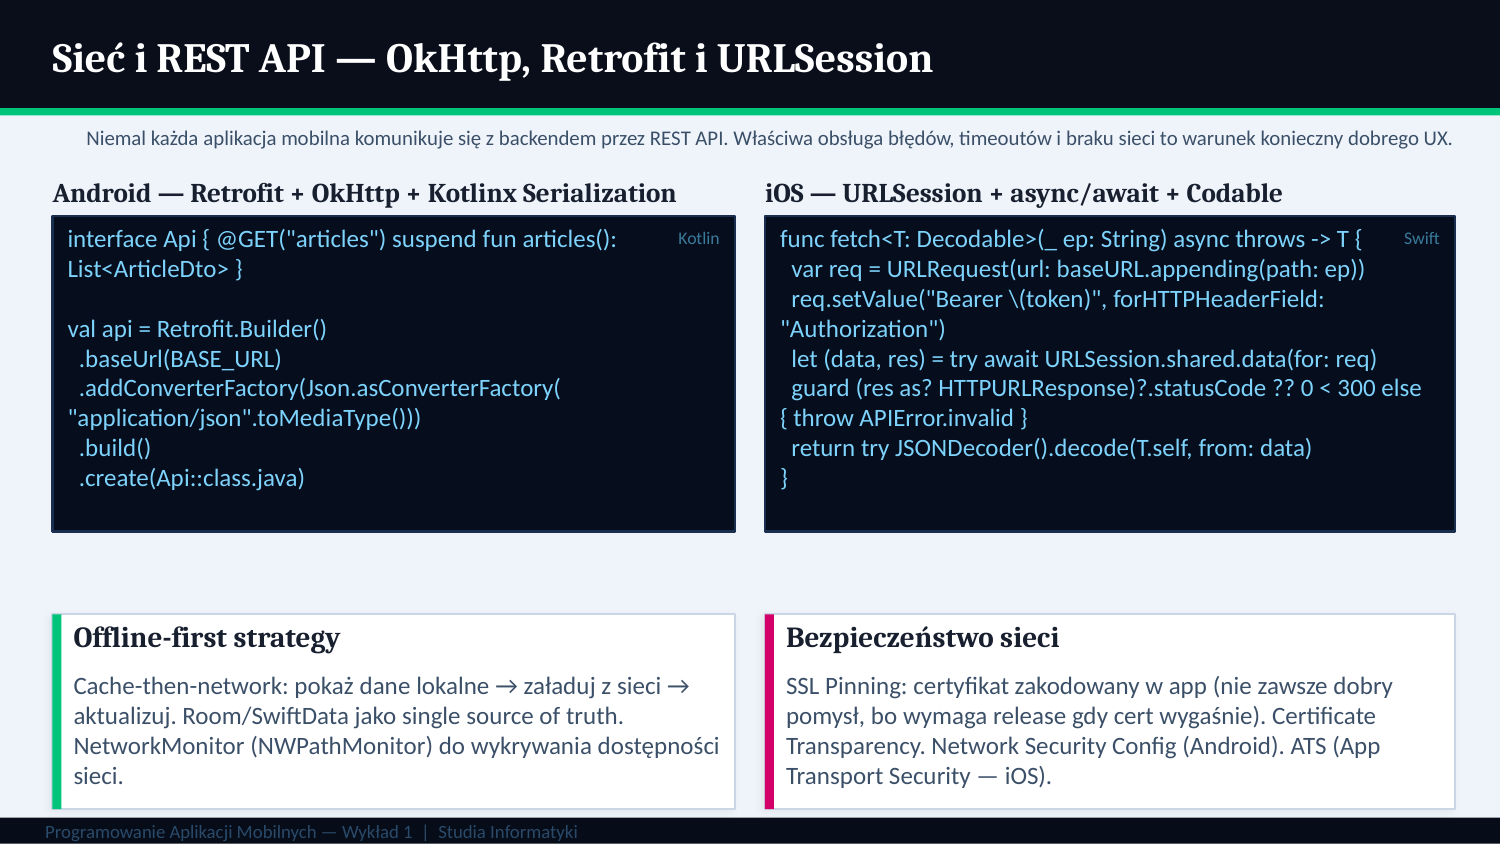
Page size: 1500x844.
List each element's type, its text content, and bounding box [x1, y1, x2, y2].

text_box Bezpieczeństwo sieci [785, 616, 1446, 649]
text_box [52, 614, 735, 810]
text_box [52, 216, 735, 532]
text_box [0, 817, 1500, 844]
text_box Programowanie Aplikacji Mobilnych — Wykład 1 | Studia Informatyki [44, 818, 1455, 843]
text_box Offline-first strategy [73, 616, 726, 649]
text_box SSL Pinning: certyfikat zakodowany w app (nie zawsze dobry pomysł, bo wymaga release gdy cert wygaśnie). Certificate Transparency. Network Security Config (Android). ATS (App Transport Security — iOS). [785, 649, 1446, 810]
text_box func fetch<T: Decodable>(_ ep: String) async throws -> T { var req = URLRequest(url: baseURL.appending(path: ep)) req.setValue("Bearer \(token)", forHTTPHeaderField: "Authorization") let (data, res) = try await URLSession.shared.data(for: req) guard (res as? HTTPURLResponse)?.statusCode ?? 0 < 300 else { throw APIError.invalid } return try JSONDecoder().decode(T.self, from: data) } [780, 222, 1443, 418]
text_box Android — Retrofit + OkHttp + Kotlinx Serialization [52, 171, 735, 213]
text_box [764, 614, 1455, 810]
text_box Sieć i REST API — OkHttp, Retrofit i URLSession [52, 8, 1448, 102]
text_box Cache-then-network: pokaż dane lokalne → załaduj z sieci → aktualizuj. Room/SwiftData jako single source of truth. NetworkMonitor (NWPathMonitor) do wykrywania dostępności sieci. [73, 649, 726, 810]
text_box [764, 216, 1455, 532]
text_box [0, 0, 1500, 116]
text_box interface Api { @GET("articles") suspend fun articles(): List<ArticleDto> } val api = Retrofit.Builder() .baseUrl(BASE_URL) .addConverterFactory(Json.asConverterFactory( "application/json".toMediaType())) .build() .create(Api::class.java) [67, 222, 723, 418]
text_box Niemal każda aplikacja mobilna komunikuje się z backendem przez REST API. Właściwa obsługa błędów, timeoutów i braku sieci to warunek konieczny dobrego UX. [56, 116, 1484, 158]
text_box iOS — URLSession + async/await + Codable [764, 171, 1455, 213]
